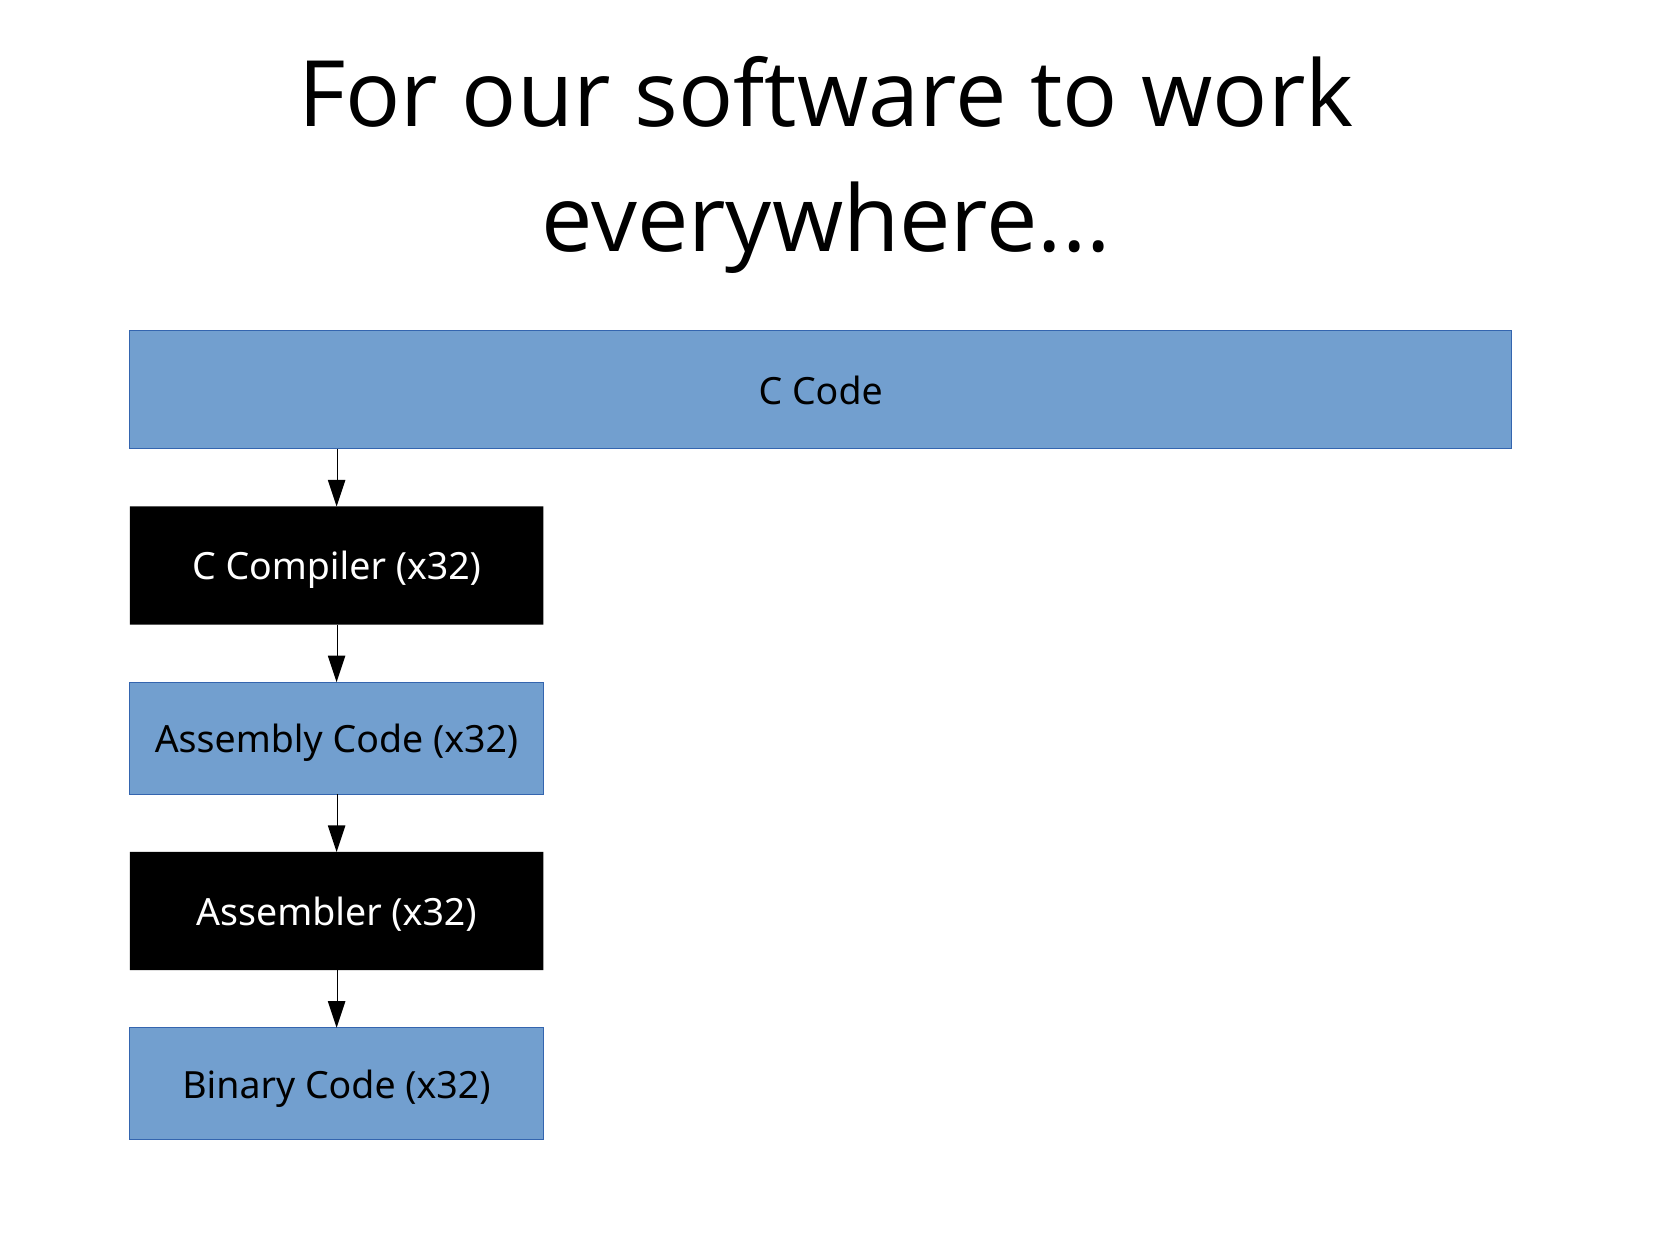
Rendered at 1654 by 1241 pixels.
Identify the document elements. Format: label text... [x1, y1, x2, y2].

text_box Binary Code (x32) [129, 1027, 544, 1140]
title For our software to work everywhere... [82, 27, 1571, 279]
text_box Assembly Code (x32) [129, 682, 544, 795]
text_box Assembler (x32) [129, 851, 544, 971]
text_box C Code [129, 330, 1512, 449]
text_box C Compiler (x32) [129, 506, 544, 625]
